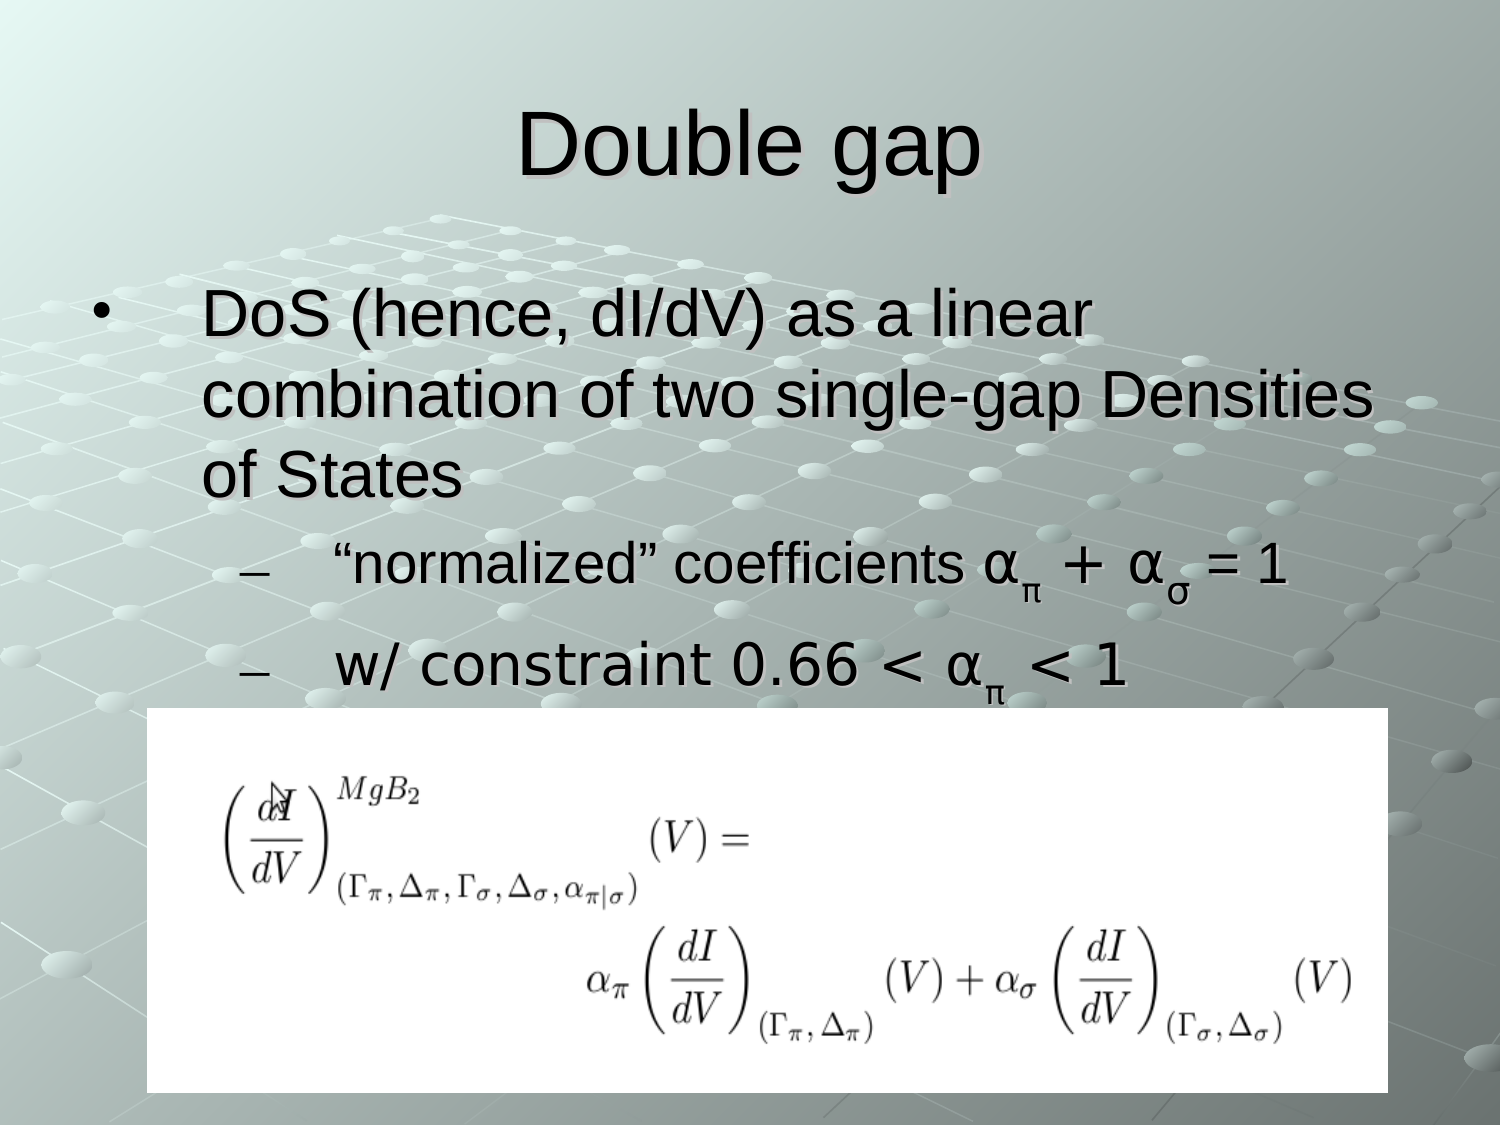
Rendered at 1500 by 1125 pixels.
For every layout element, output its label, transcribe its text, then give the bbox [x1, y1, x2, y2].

picture [147, 708, 1388, 1093]
list DoS (hence, dI/dV) as a linear combination of two single-gap Densities of States “normalized” coefficients απ + ασ = 1 w/ constraint 0.66 < απ < 1 [75, 262, 1425, 1005]
title Double gap [75, 37, 1425, 241]
